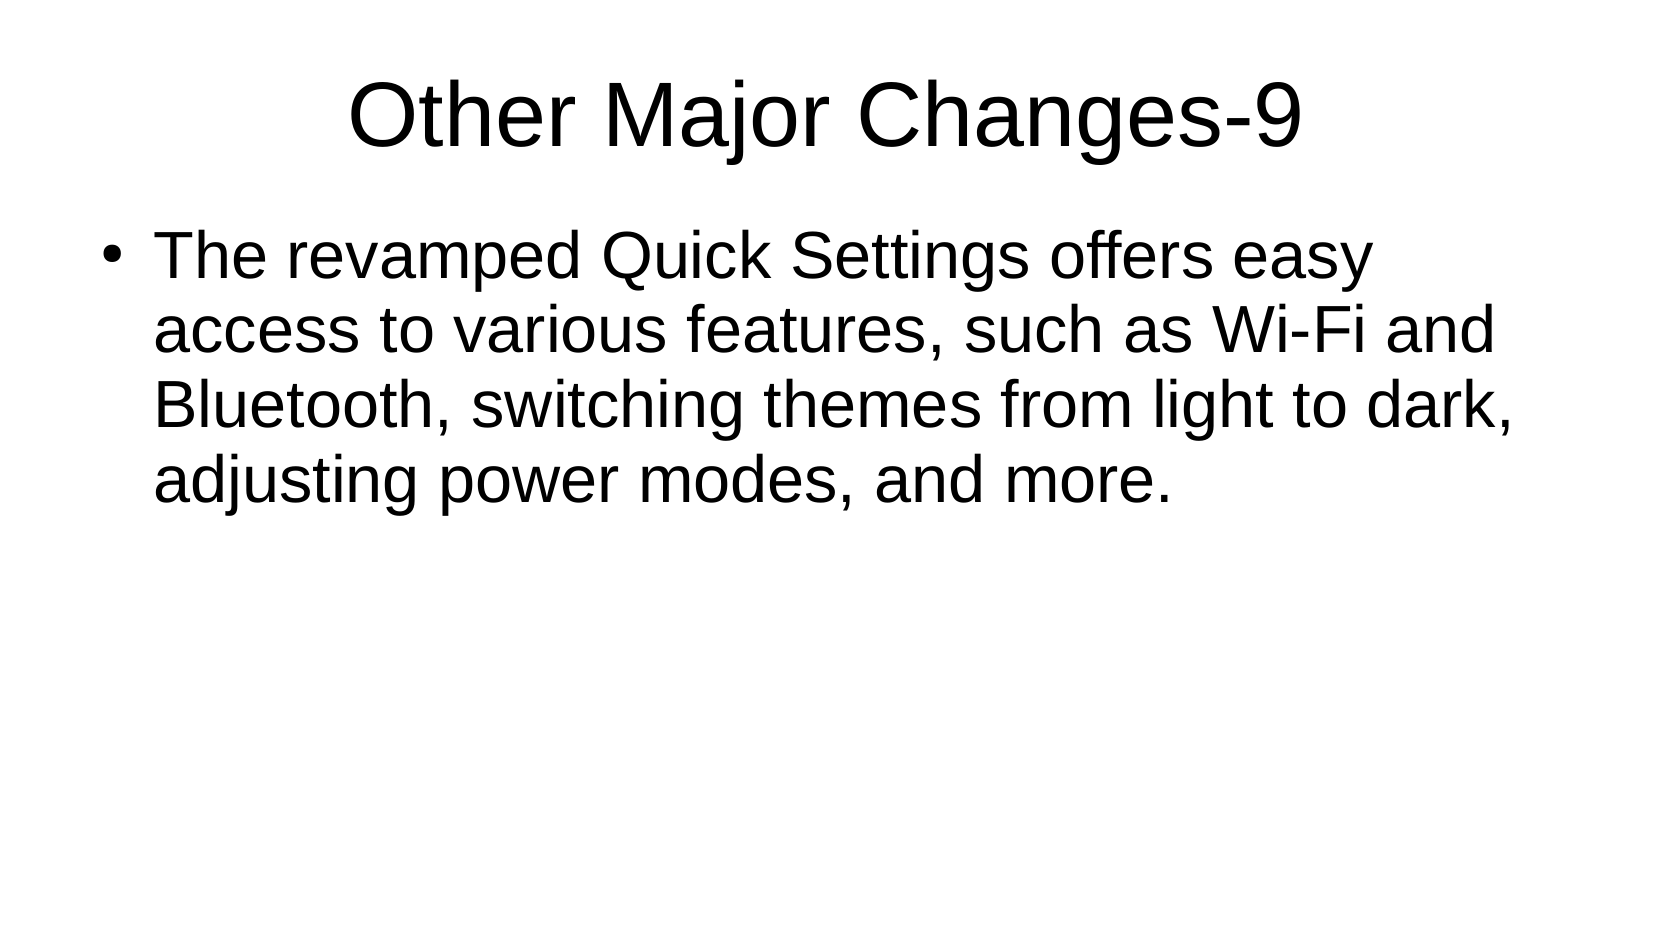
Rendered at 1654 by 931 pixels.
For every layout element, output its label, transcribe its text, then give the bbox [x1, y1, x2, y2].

title Other Major Changes-9 [82, 37, 1571, 193]
list The revamped Quick Settings offers easy access to various features, such as Wi-Fi and Bluetooth, switching themes from light to dark, adjusting power modes, and more. [82, 217, 1571, 758]
